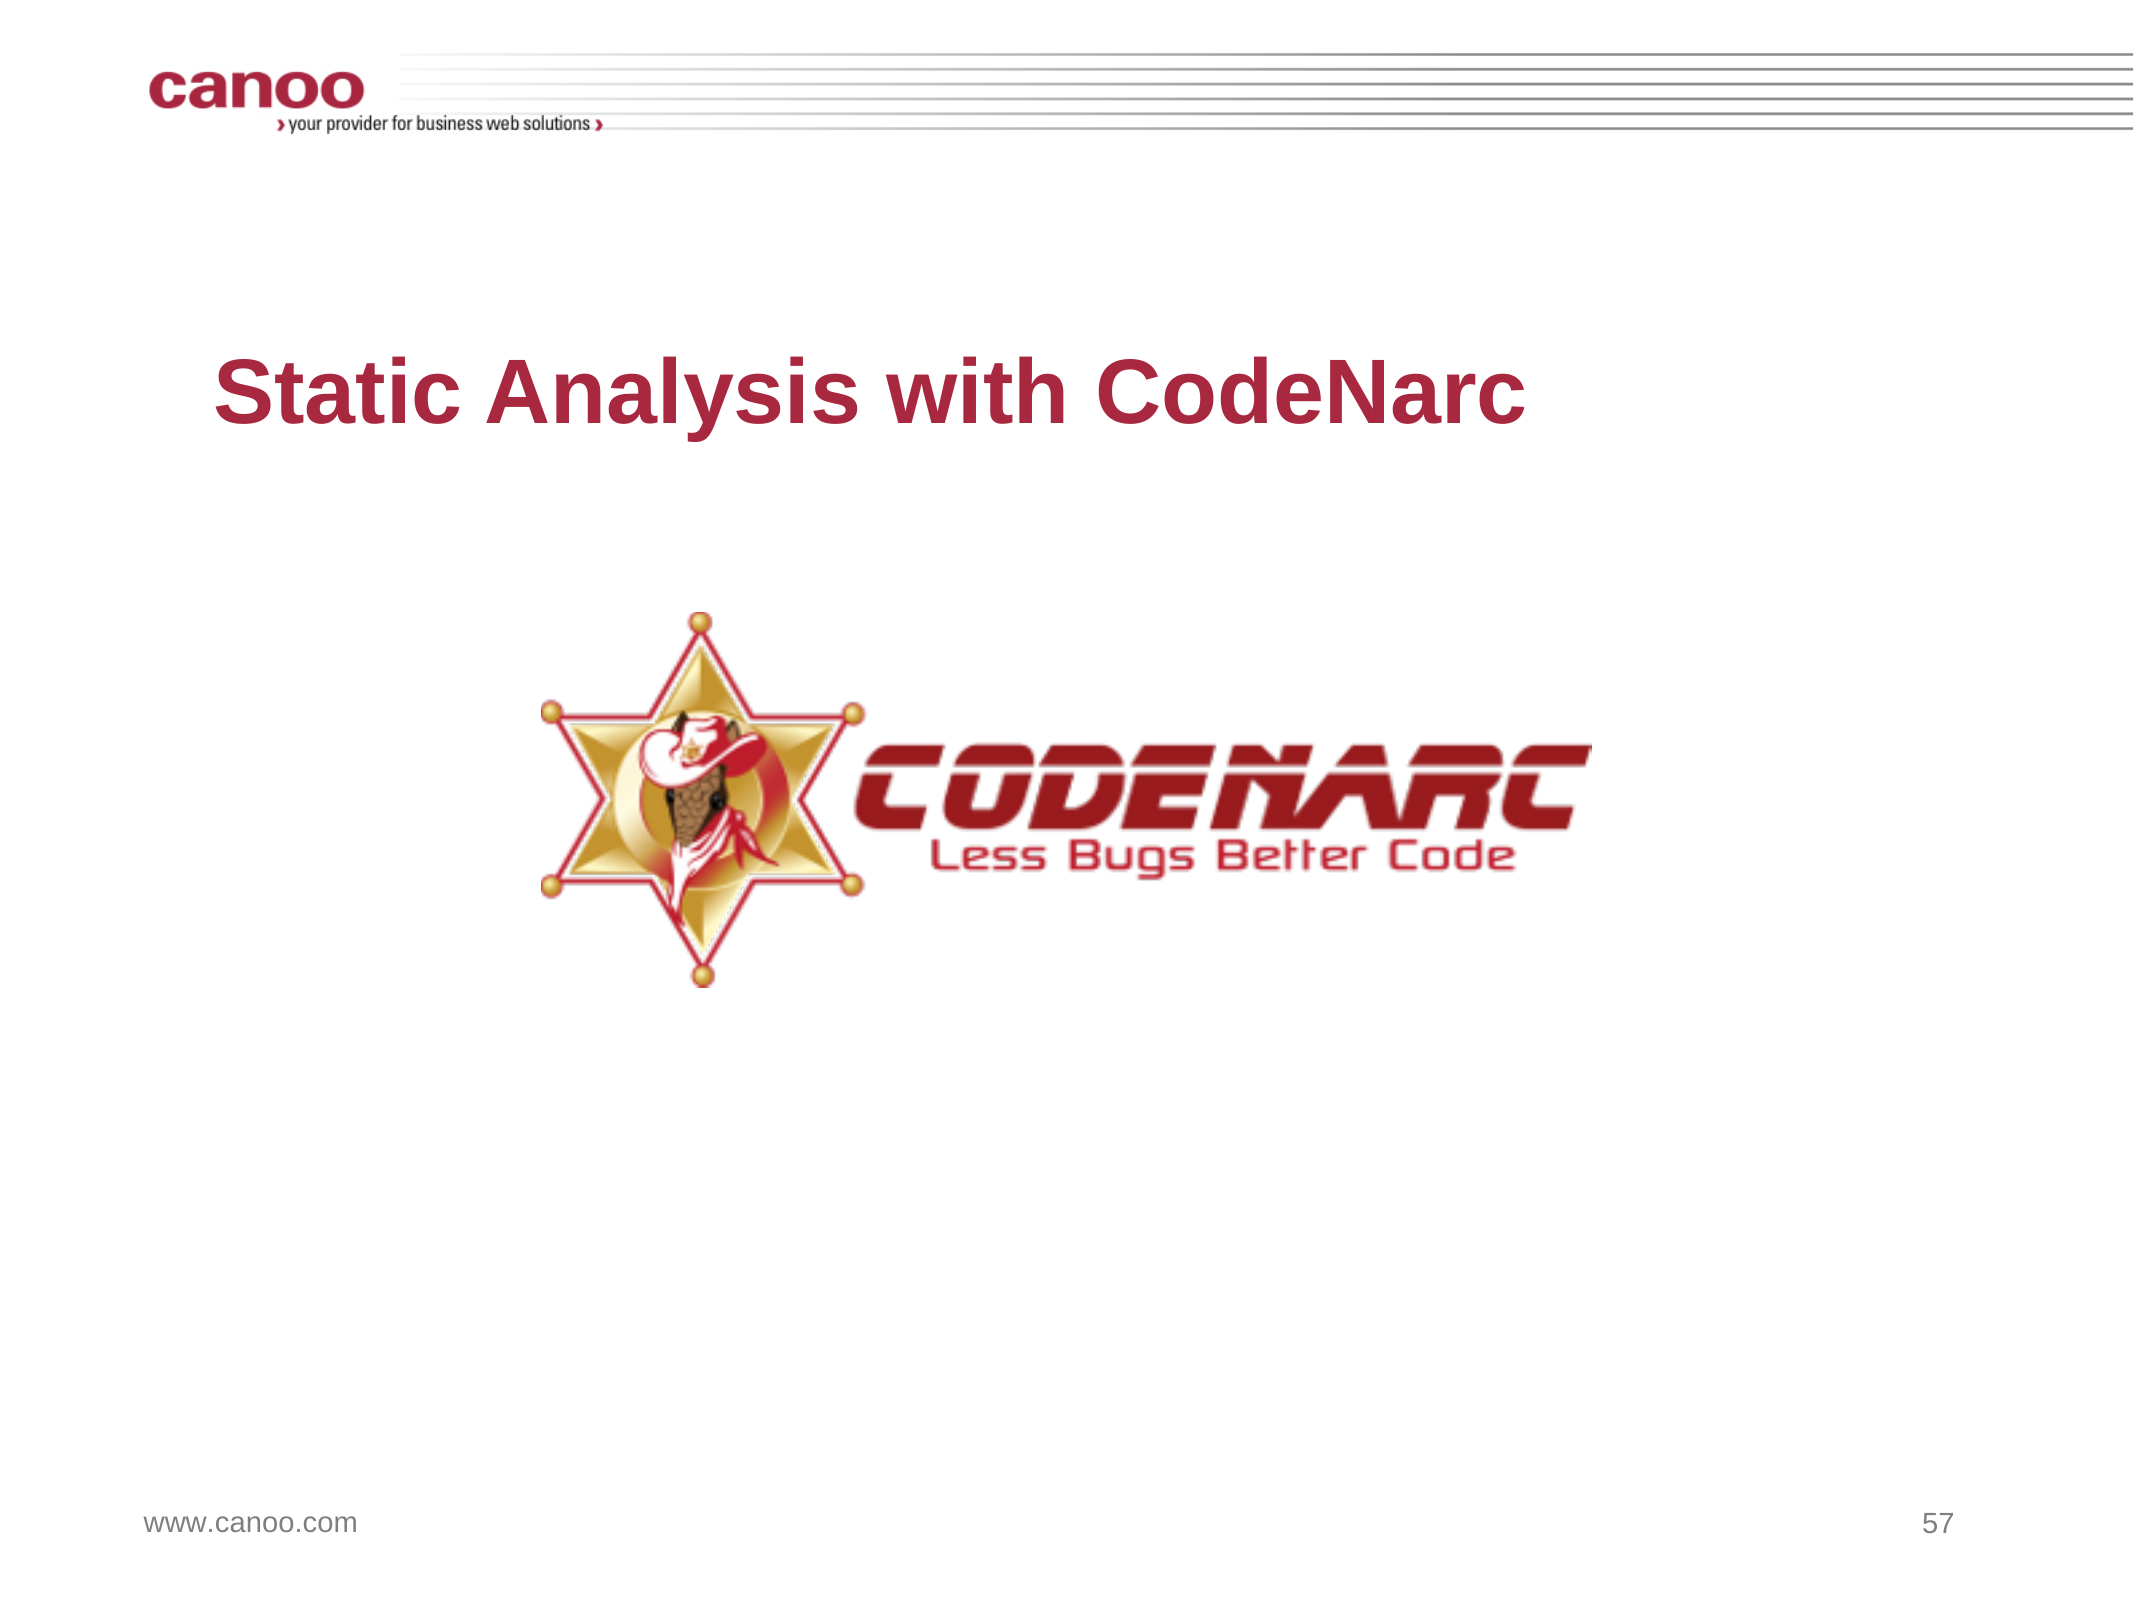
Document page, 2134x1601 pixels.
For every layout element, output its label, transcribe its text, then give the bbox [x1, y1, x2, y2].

picture [0, 21, 2134, 188]
text_box <number> [1912, 1496, 1965, 1547]
picture [541, 612, 1592, 988]
title Static Analysis with CodeNarc [204, 220, 2020, 451]
